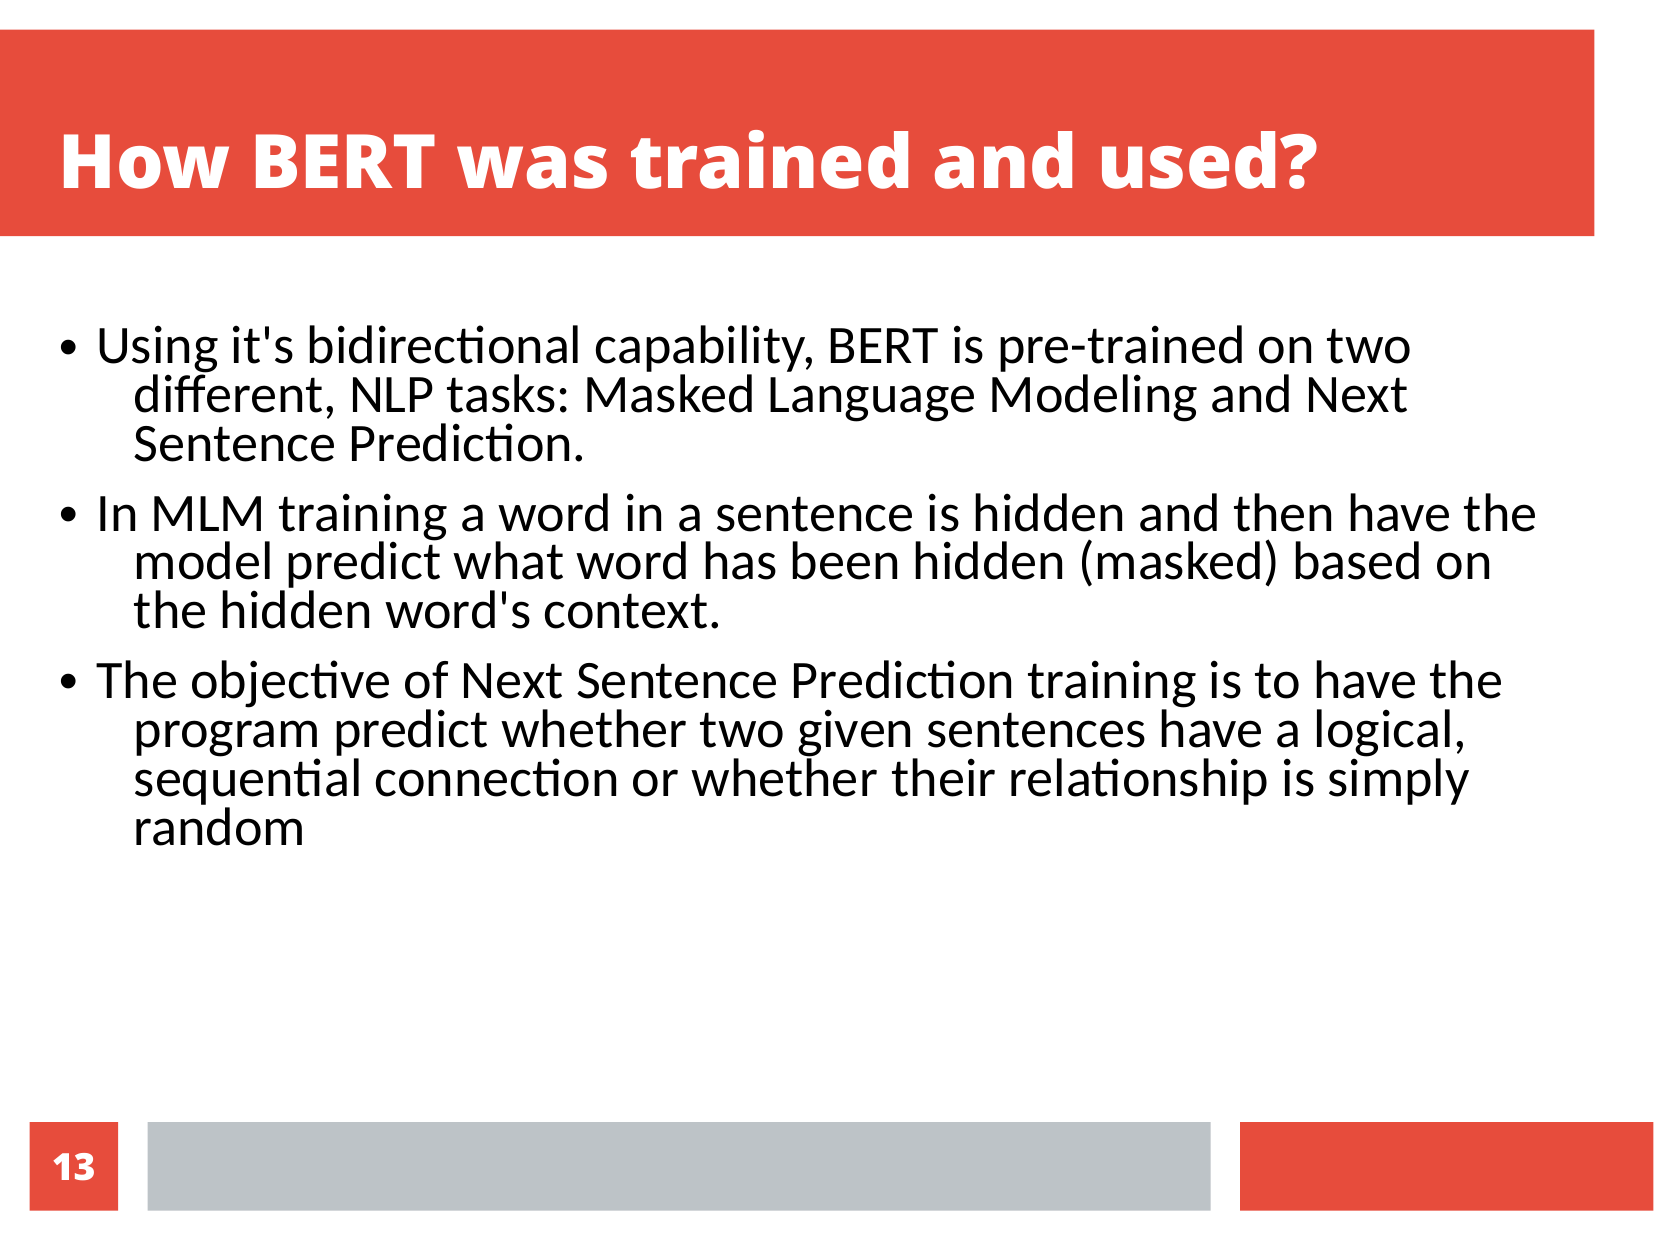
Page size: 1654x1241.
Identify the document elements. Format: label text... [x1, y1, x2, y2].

list Using it's bidirectional capability, BERT is pre-trained on two different, NLP tasks: Masked Language Modeling and Next Sentence Prediction. In MLM training a word in a sentence is hidden and then have the model predict what word has been hidden (masked) based on the hidden word's context. The objective of Next Sentence Prediction training is to have the program predict whether two given sentences have a logical, sequential connection or whether their relationship is simply random [59, 324, 1565, 1093]
title How BERT was trained and used? [59, 59, 1595, 207]
